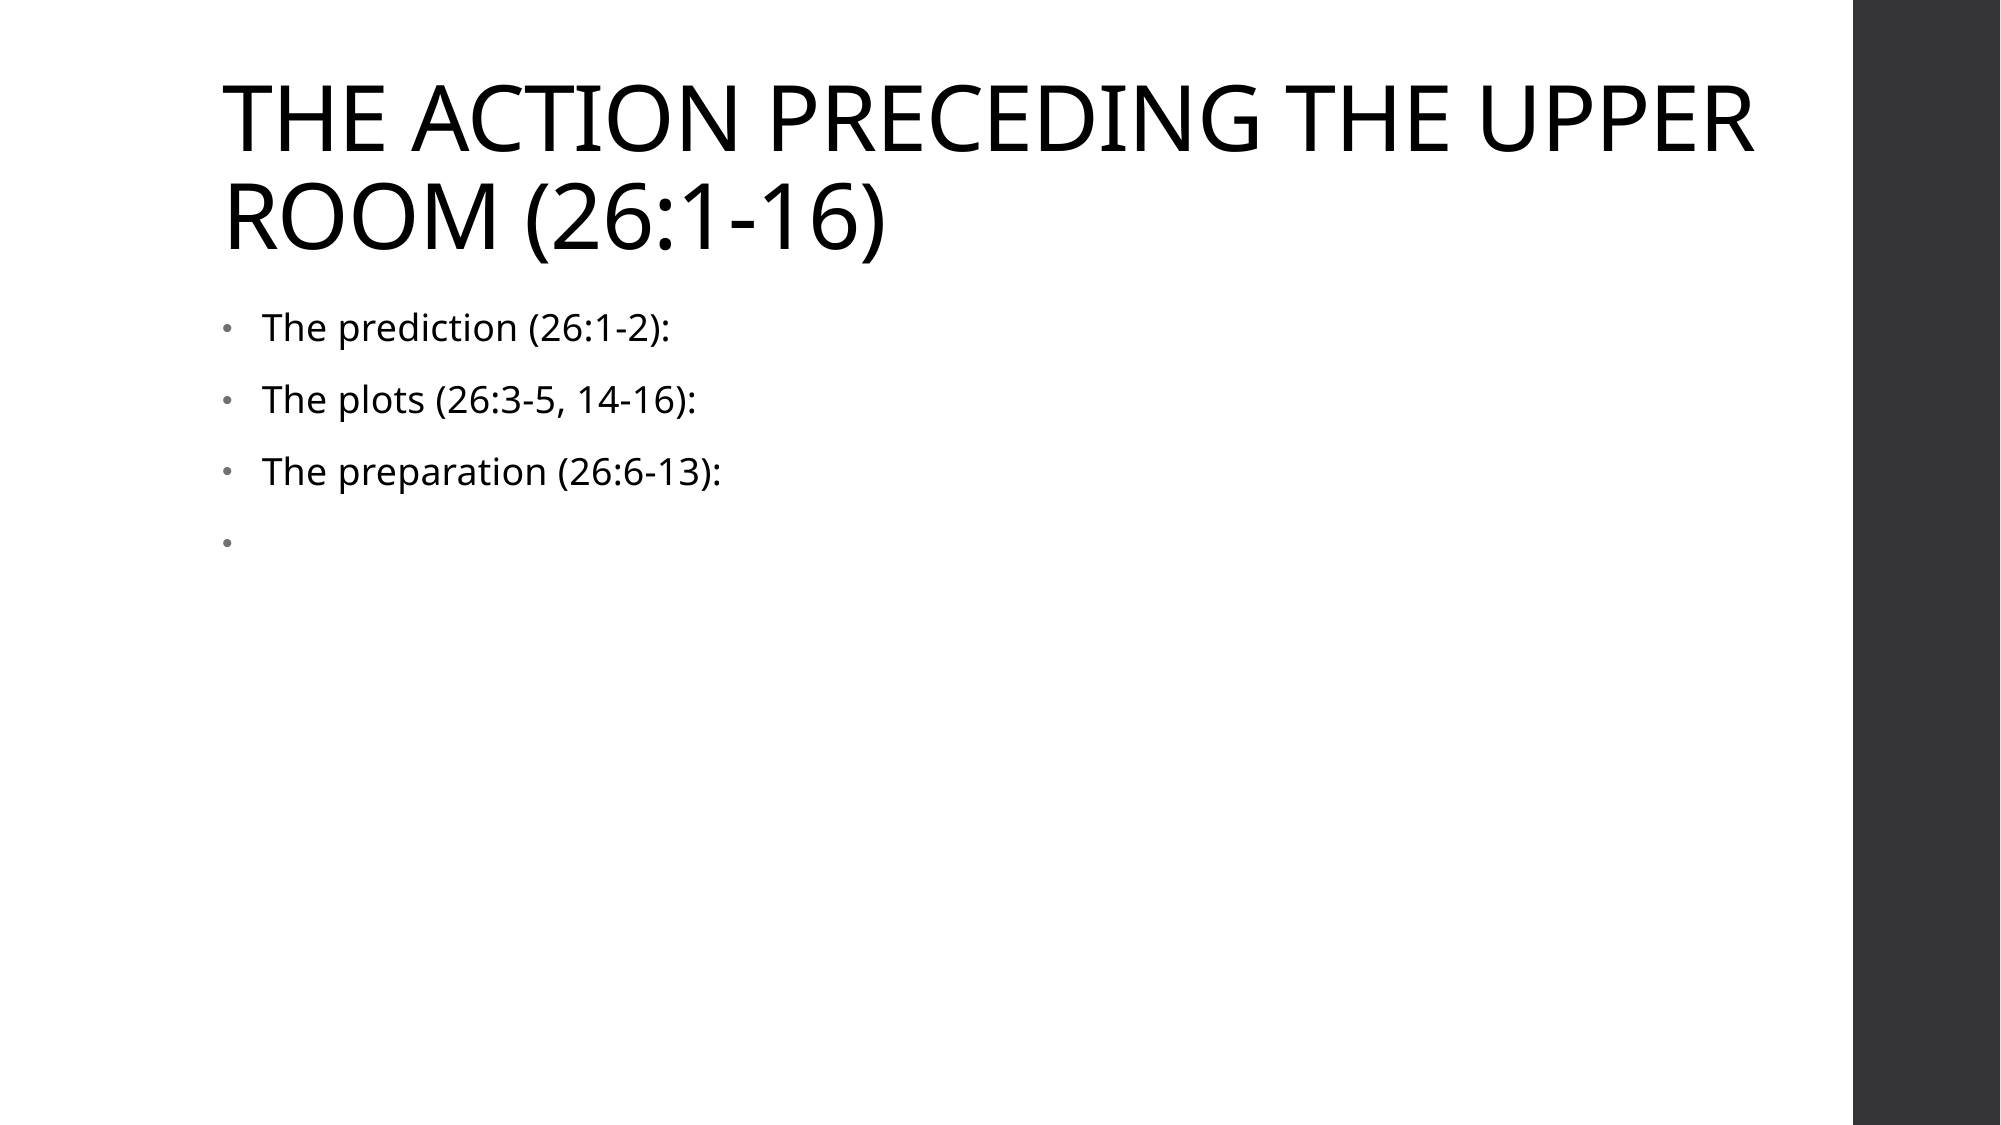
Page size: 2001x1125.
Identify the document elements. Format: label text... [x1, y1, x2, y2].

list The prediction (26:1-2): The plots (26:3-5, 14-16): The preparation (26:6-13): [206, 299, 1617, 1014]
title THE ACTION PRECEDING THE UPPER ROOM (26:1-16) [206, 60, 1797, 278]
